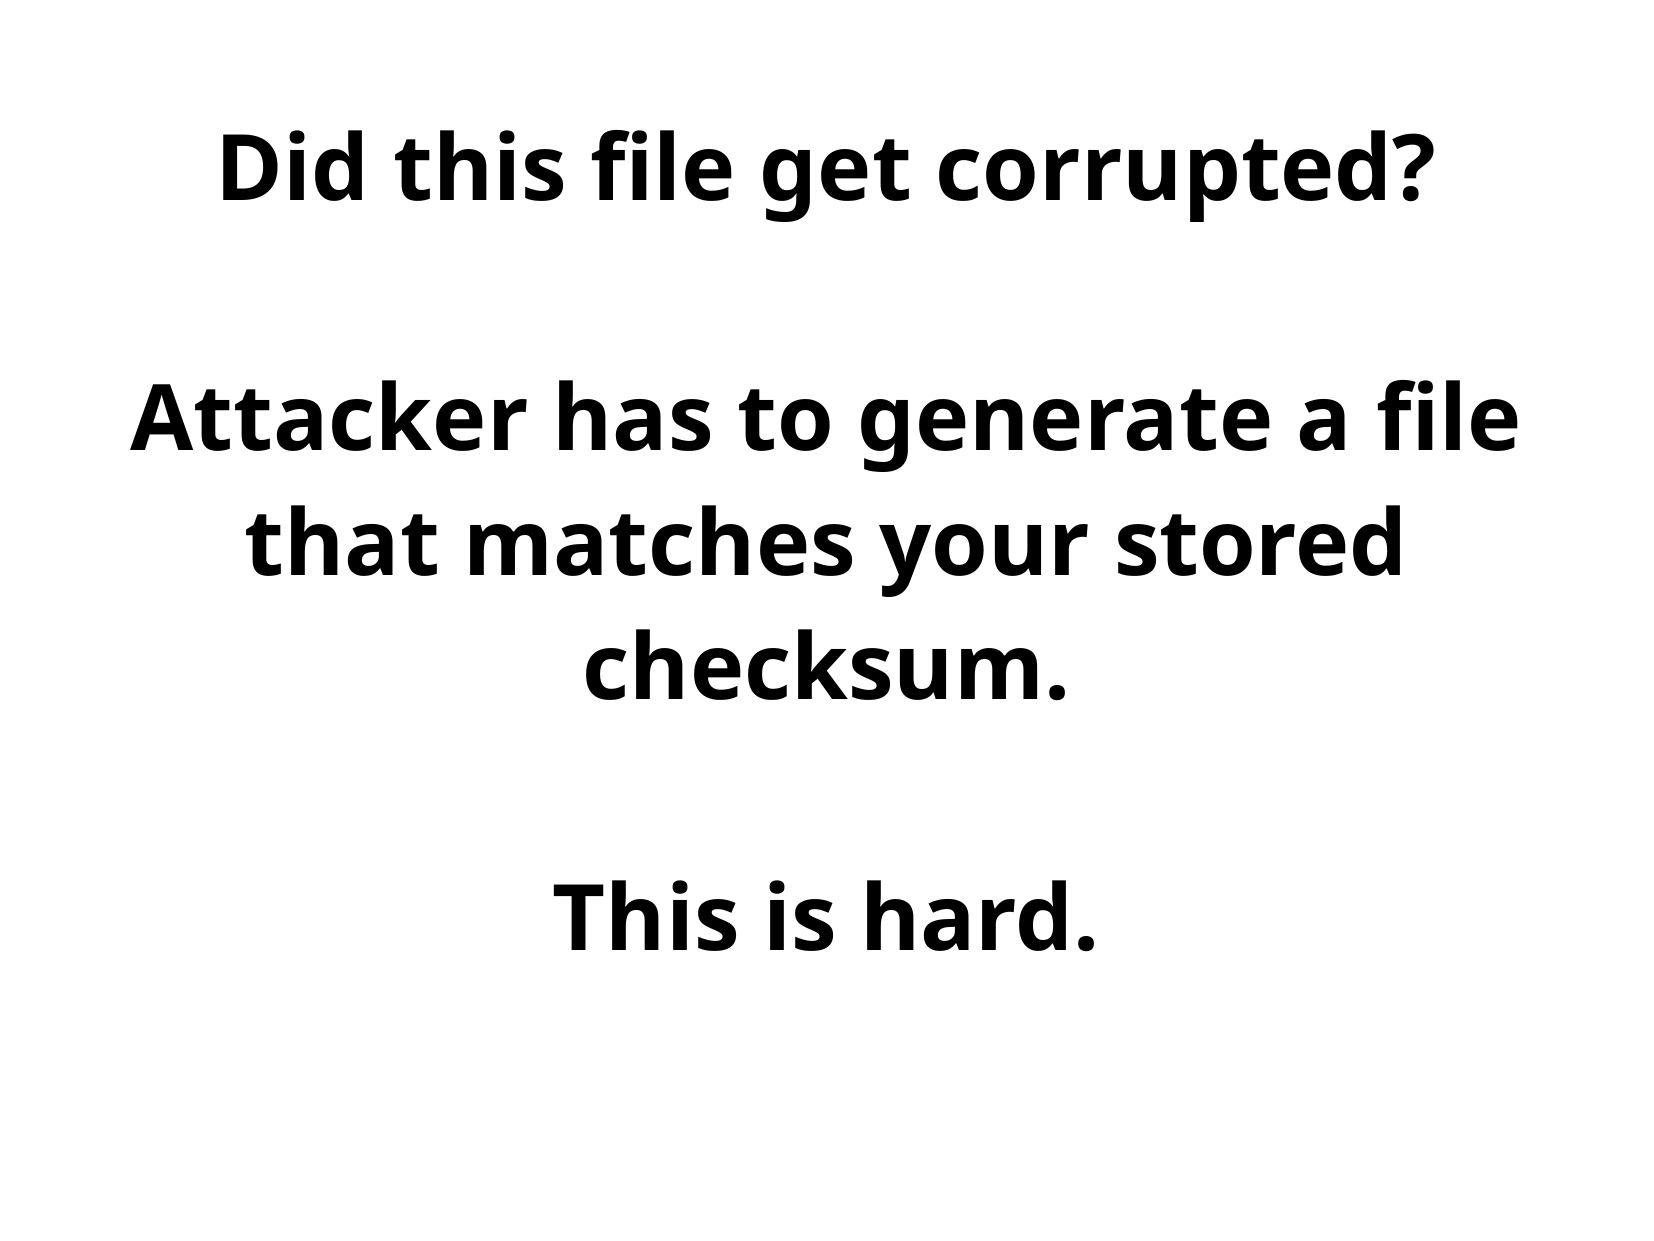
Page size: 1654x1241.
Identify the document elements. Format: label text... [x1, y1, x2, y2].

subtitle Did this file get corrupted? Attacker has to generate a file that matches your stored checksum. This is hard. [82, 135, 1571, 1195]
